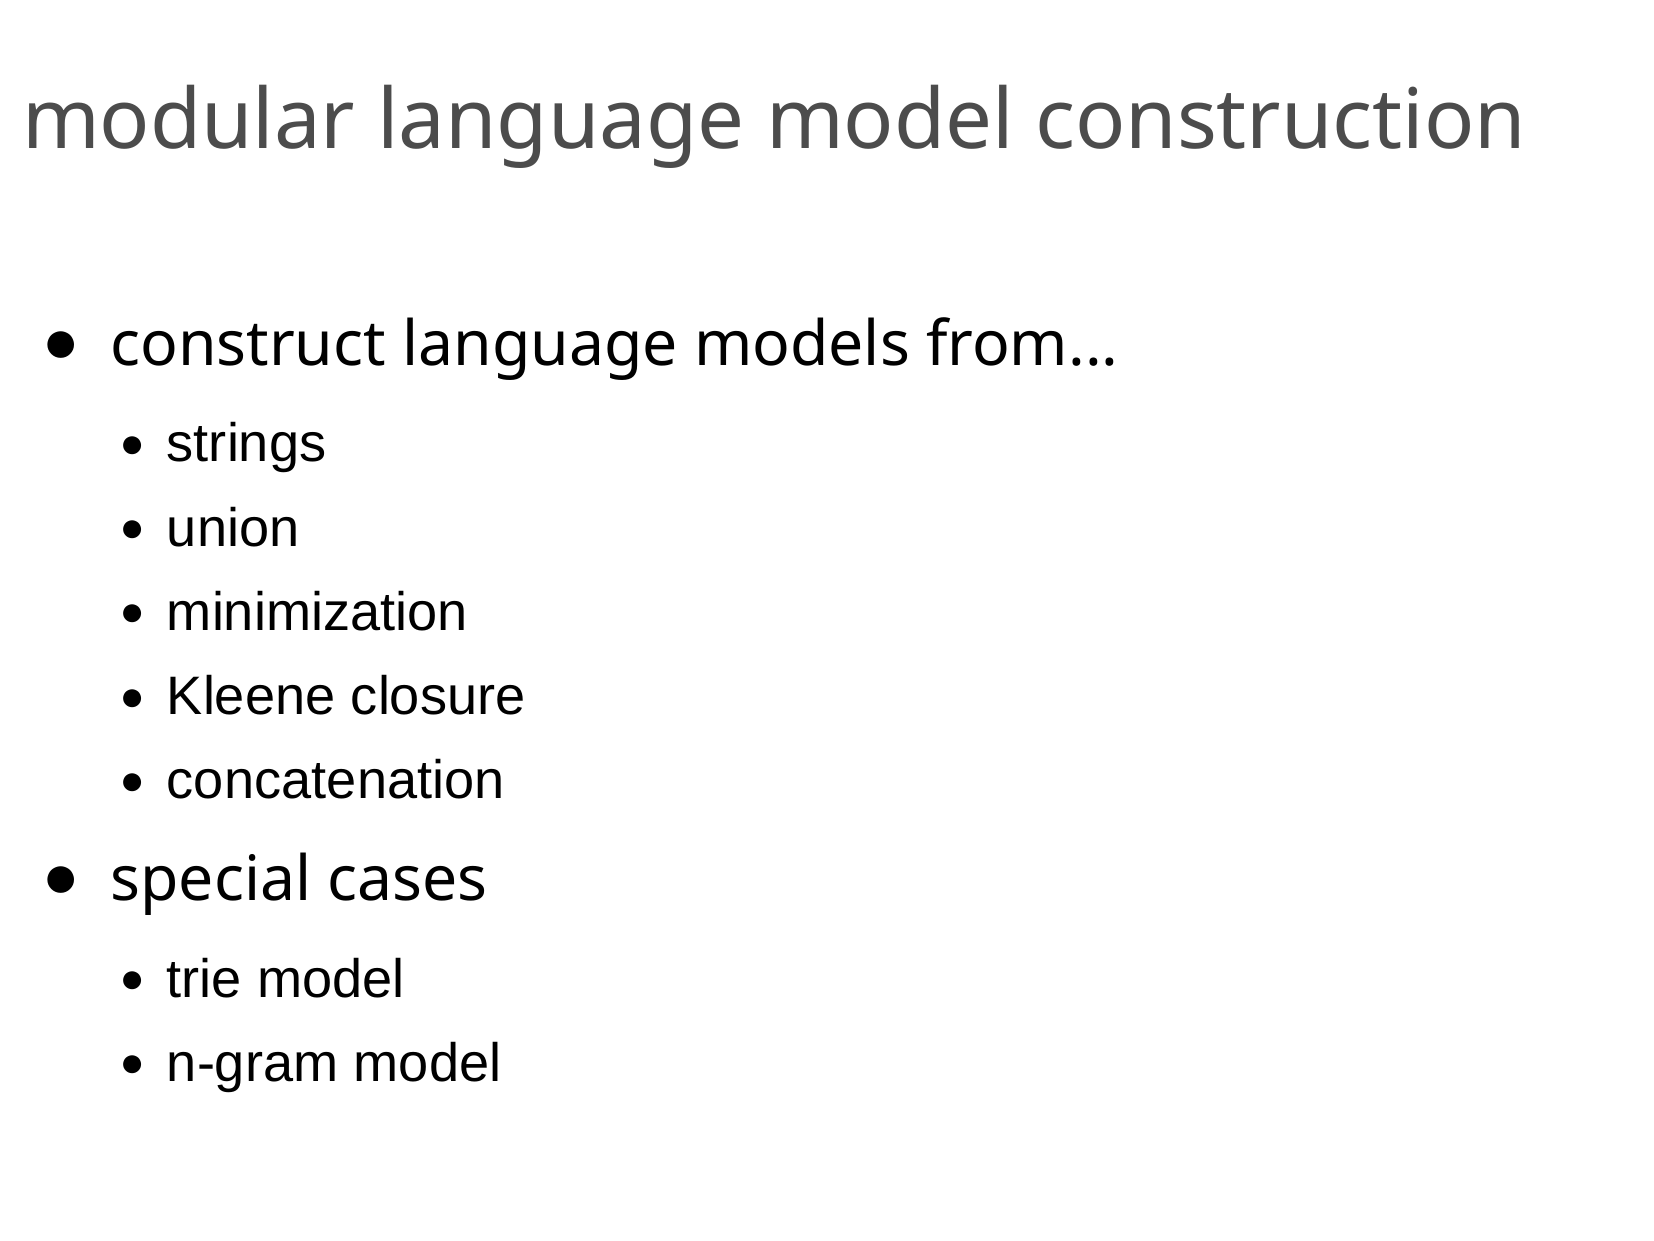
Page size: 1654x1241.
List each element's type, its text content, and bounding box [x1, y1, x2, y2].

list construct language models from... strings union minimization Kleene closure concatenation special cases trie model n-gram model [25, 233, 1654, 1158]
title modular language model construction [22, 0, 1654, 234]
